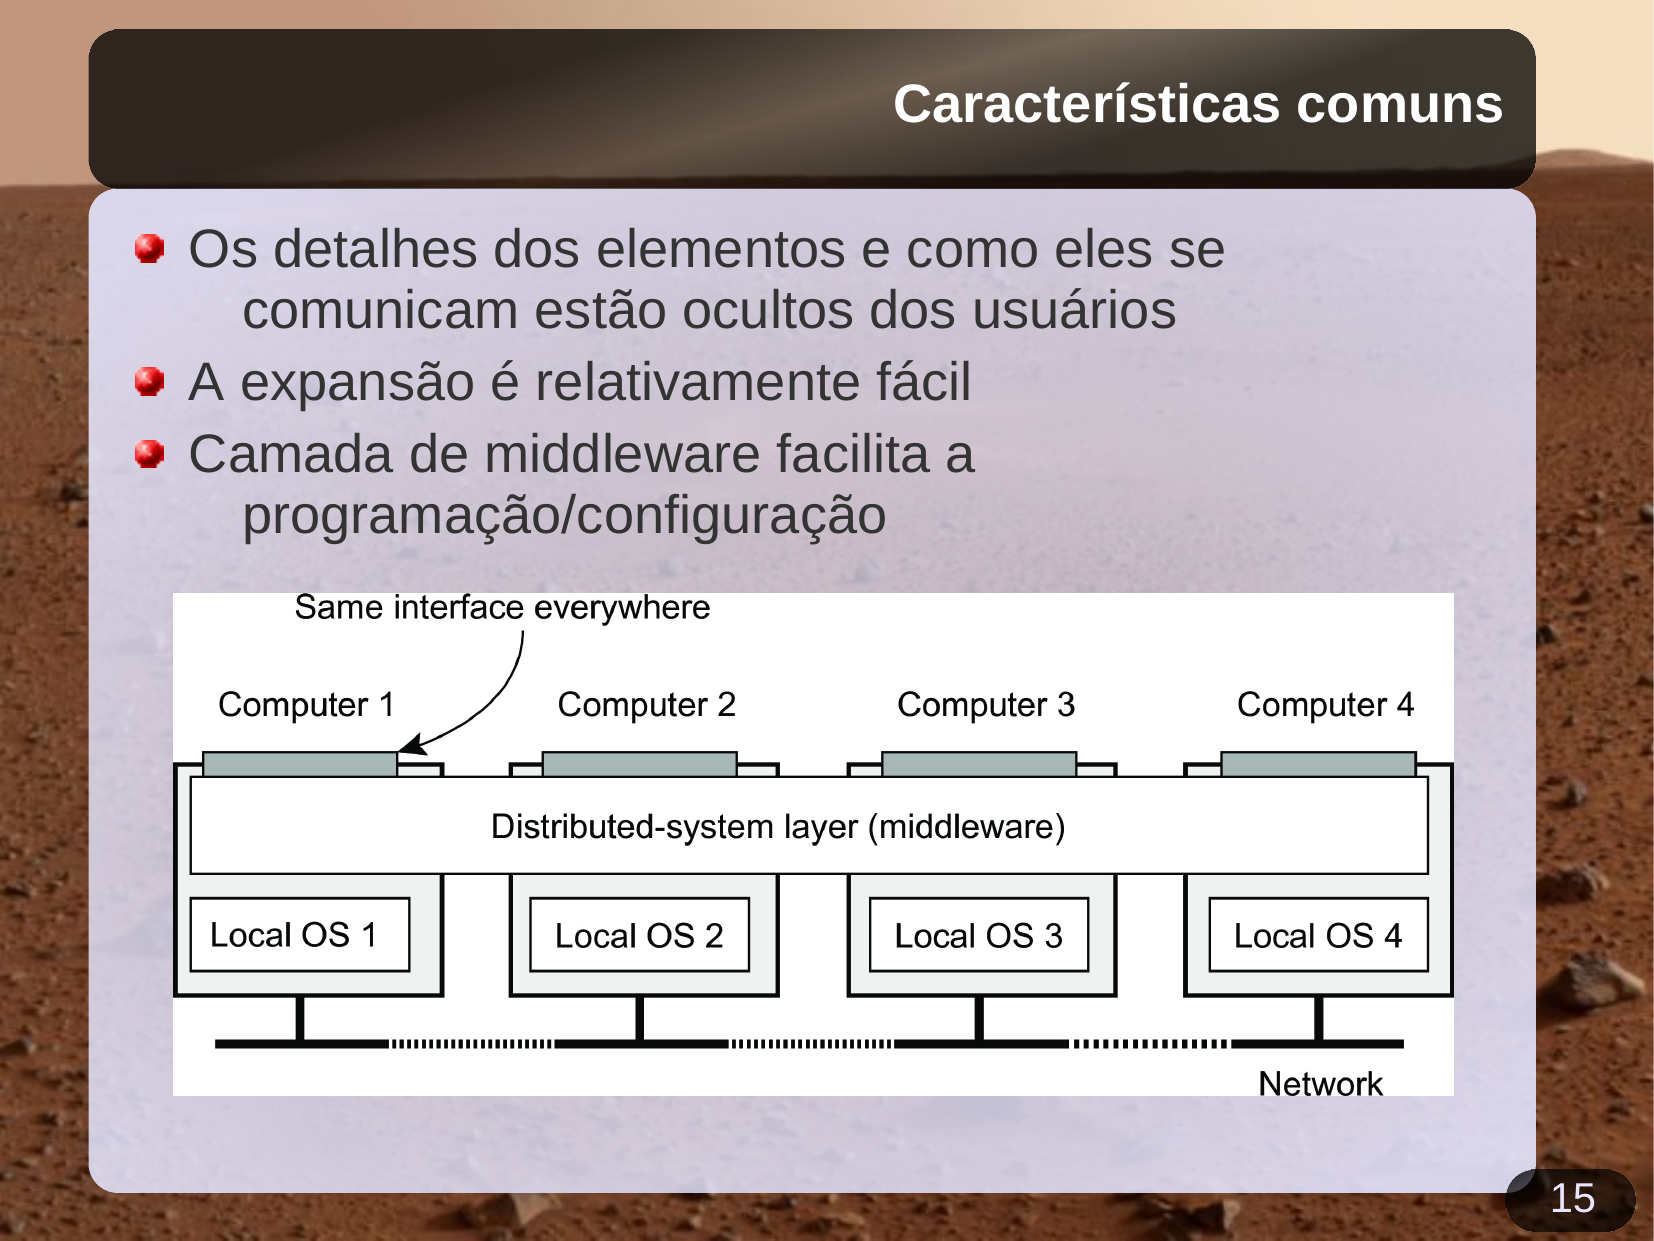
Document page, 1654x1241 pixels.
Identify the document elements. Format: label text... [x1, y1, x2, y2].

title Características comuns [118, 59, 1506, 148]
list Os detalhes dos elementos e como eles se comunicam estão ocultos dos usuários A expansão é relativamente fácil Camada de middleware facilita a programação/configuração [118, 218, 1477, 1164]
picture [0, 0, 1654, 1241]
